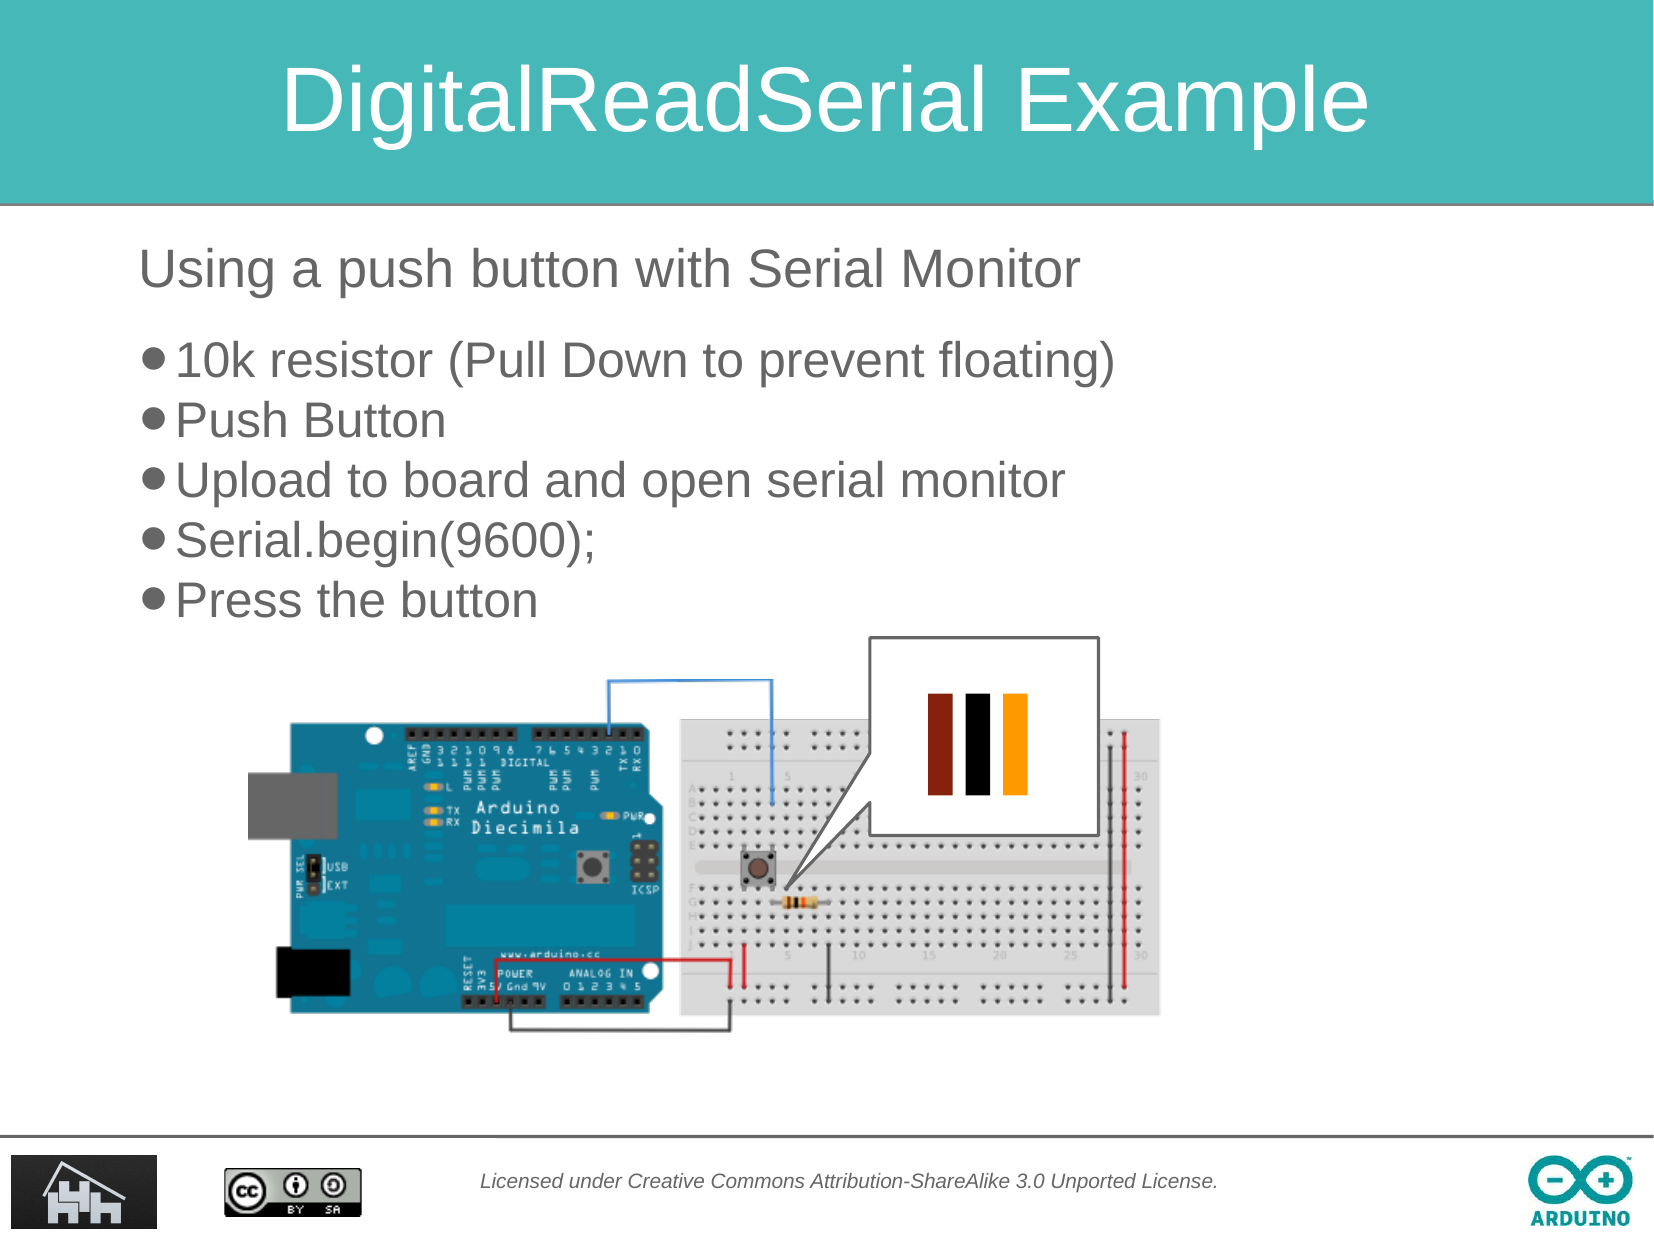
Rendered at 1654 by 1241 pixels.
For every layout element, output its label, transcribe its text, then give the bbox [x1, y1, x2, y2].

text_box 10k resistor (Pull Down to prevent floating) Push Button Upload to board and open serial monitor Serial.begin(9600); Press the button [124, 312, 1489, 594]
picture [1498, 1149, 1654, 1233]
picture [224, 1168, 362, 1217]
text_box [786, 637, 1099, 888]
text_box Using a push button with Serial Monitor [123, 222, 1409, 309]
picture [248, 679, 1388, 1122]
title DigitalReadSerial Example [0, 0, 1654, 204]
picture [11, 1155, 157, 1229]
